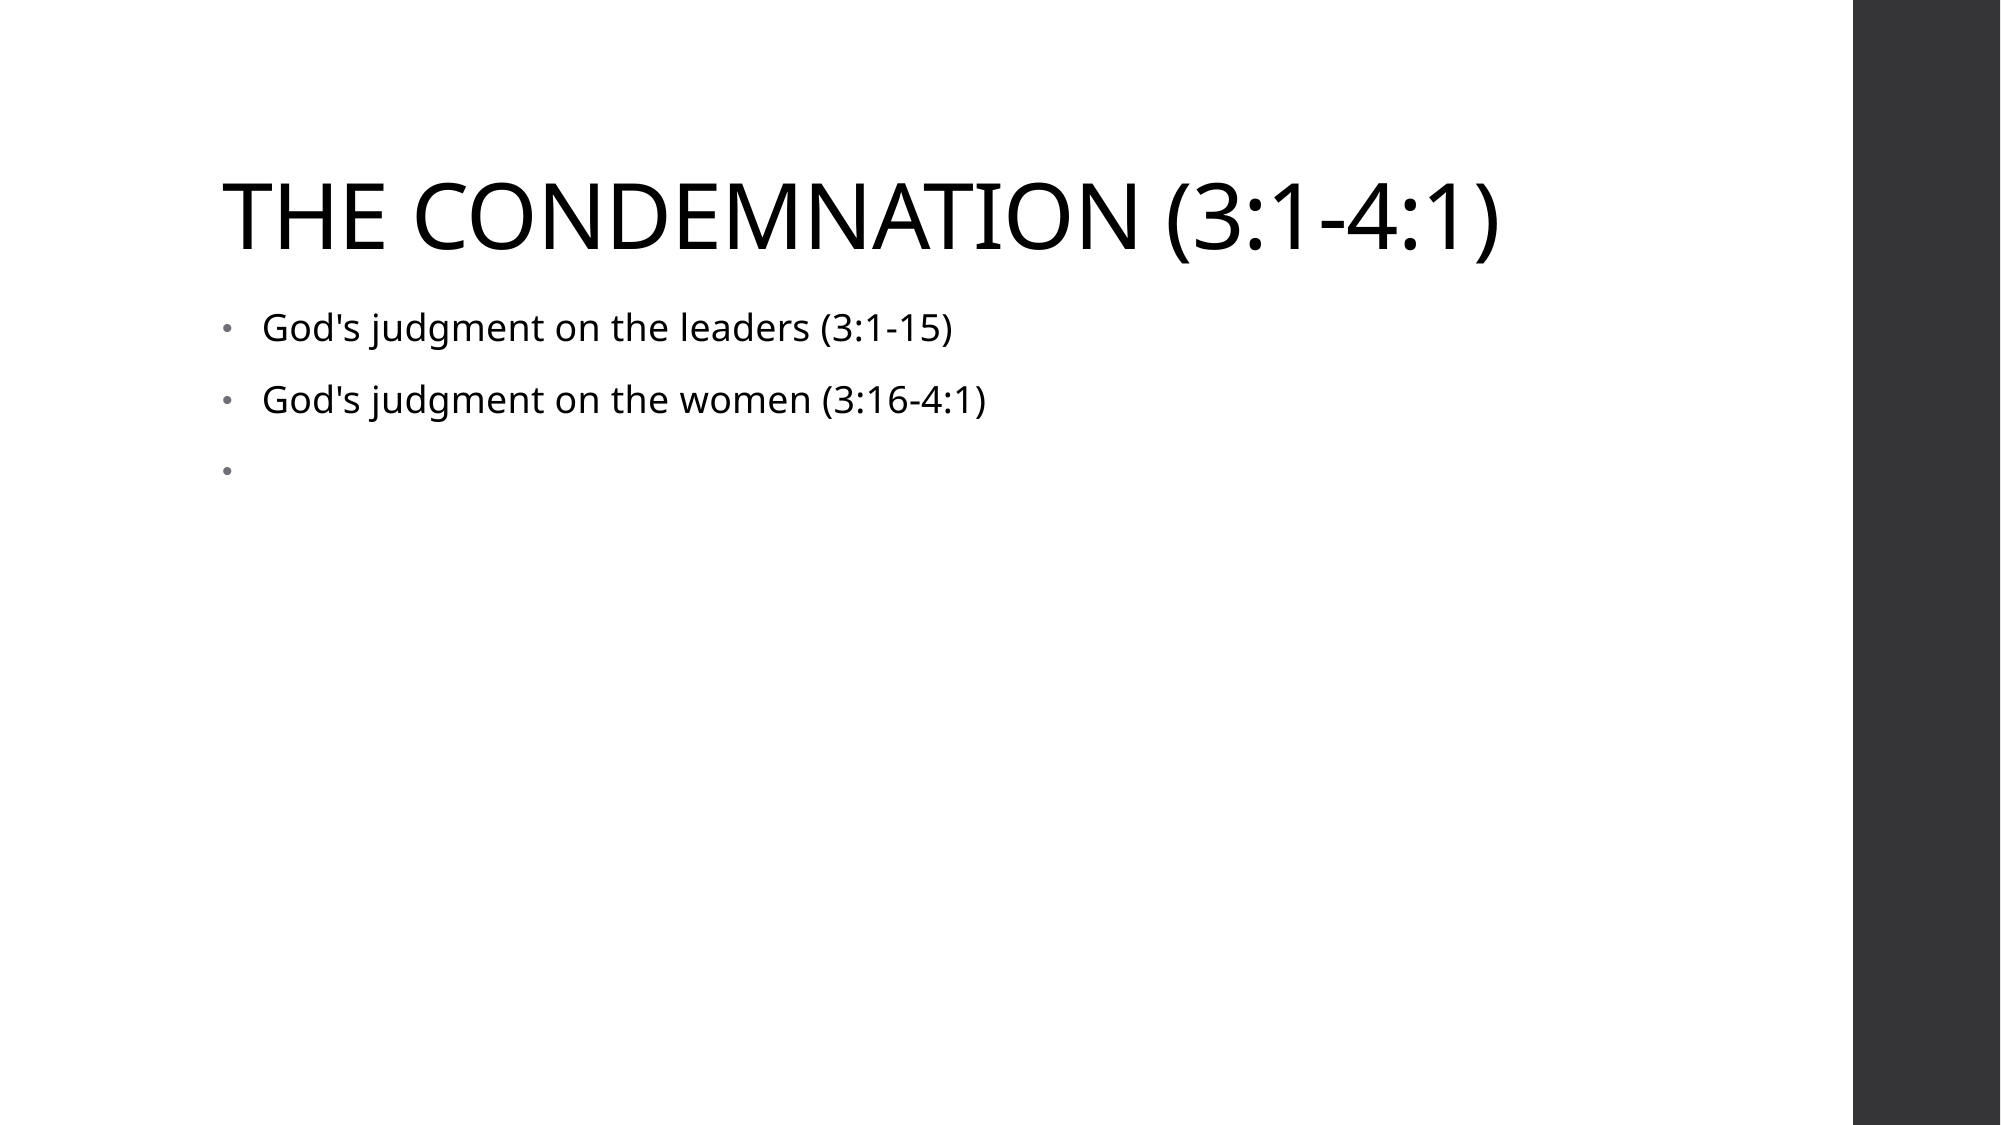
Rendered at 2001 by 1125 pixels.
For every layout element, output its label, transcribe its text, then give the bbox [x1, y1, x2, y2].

list God's judgment on the leaders (3:1-15) God's judgment on the women (3:16-4:1) [206, 299, 1617, 1014]
title THE CONDEMNATION (3:1-4:1) [206, 60, 1797, 278]
